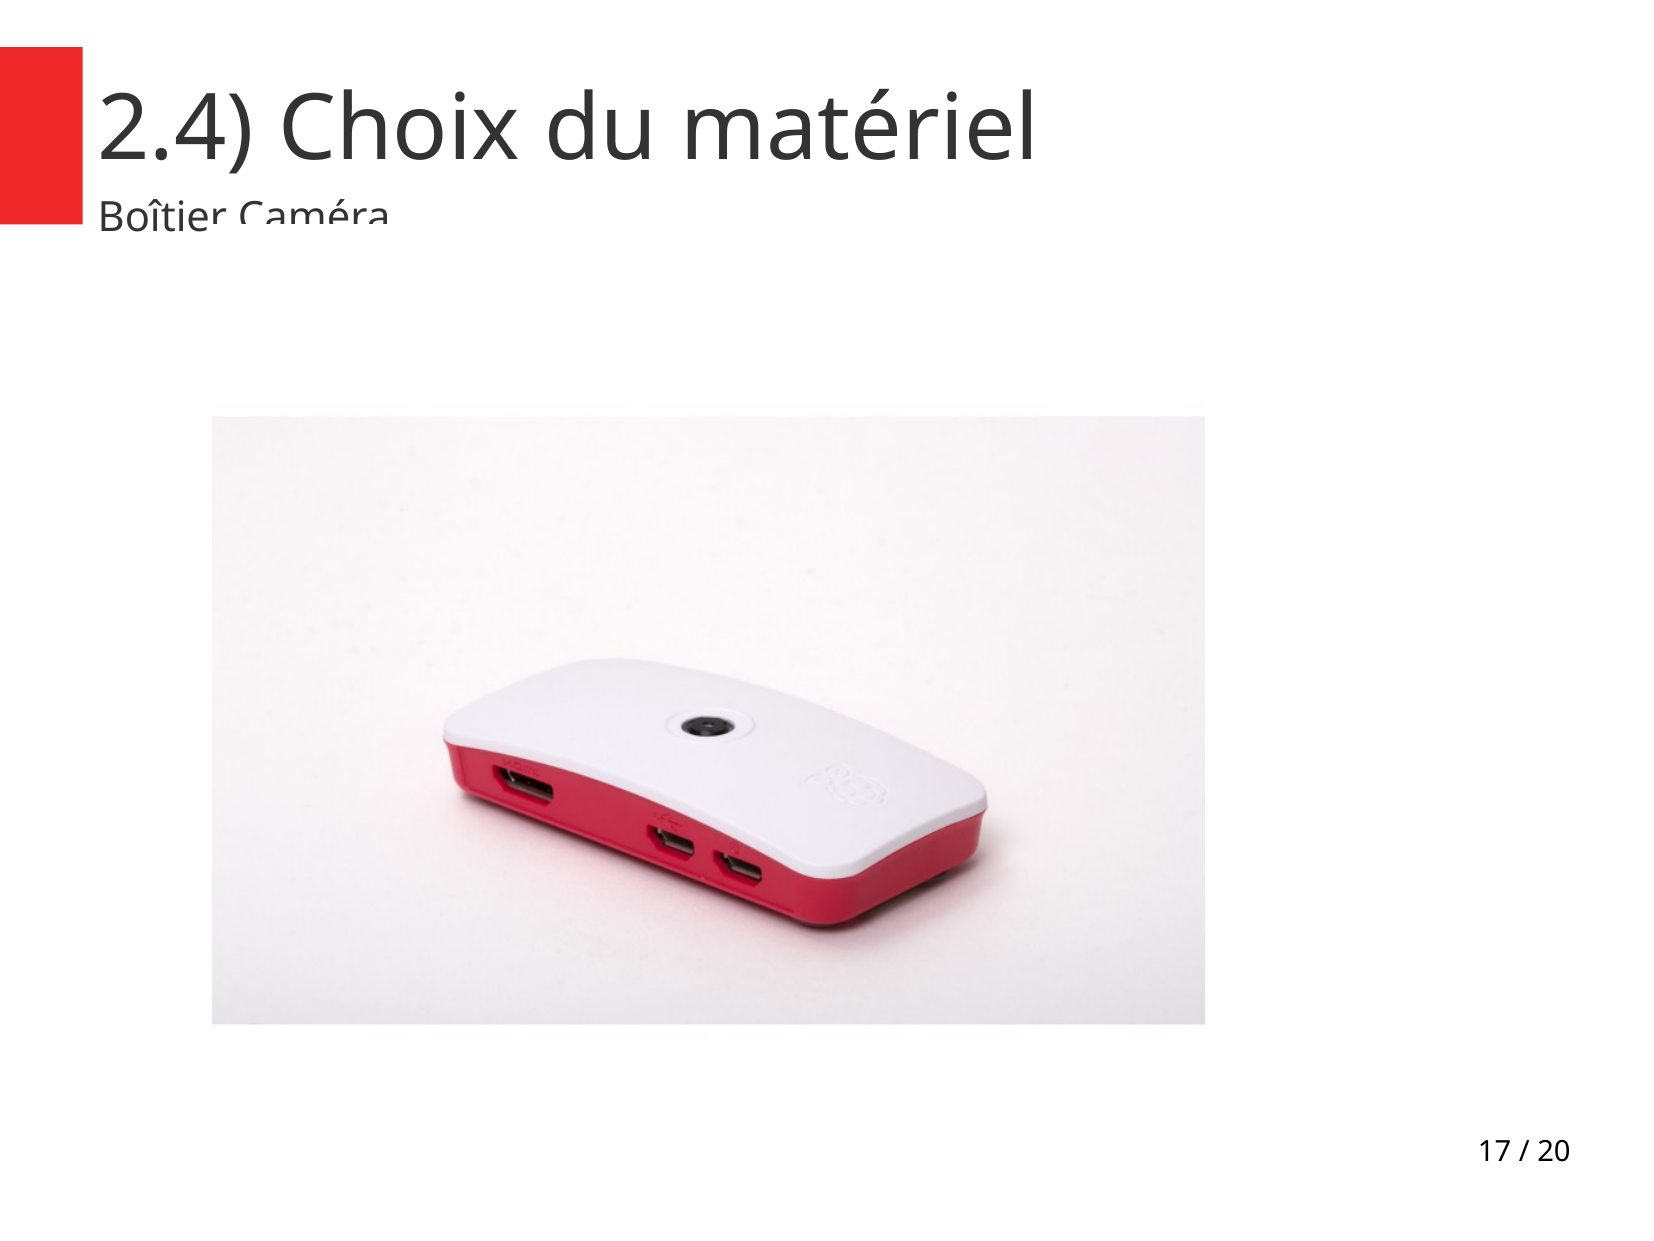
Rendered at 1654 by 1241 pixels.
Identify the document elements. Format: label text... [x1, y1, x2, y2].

text_box 2.4) Choix du matériel Boîtier Caméra [82, 54, 1636, 225]
picture [212, 224, 1205, 1217]
